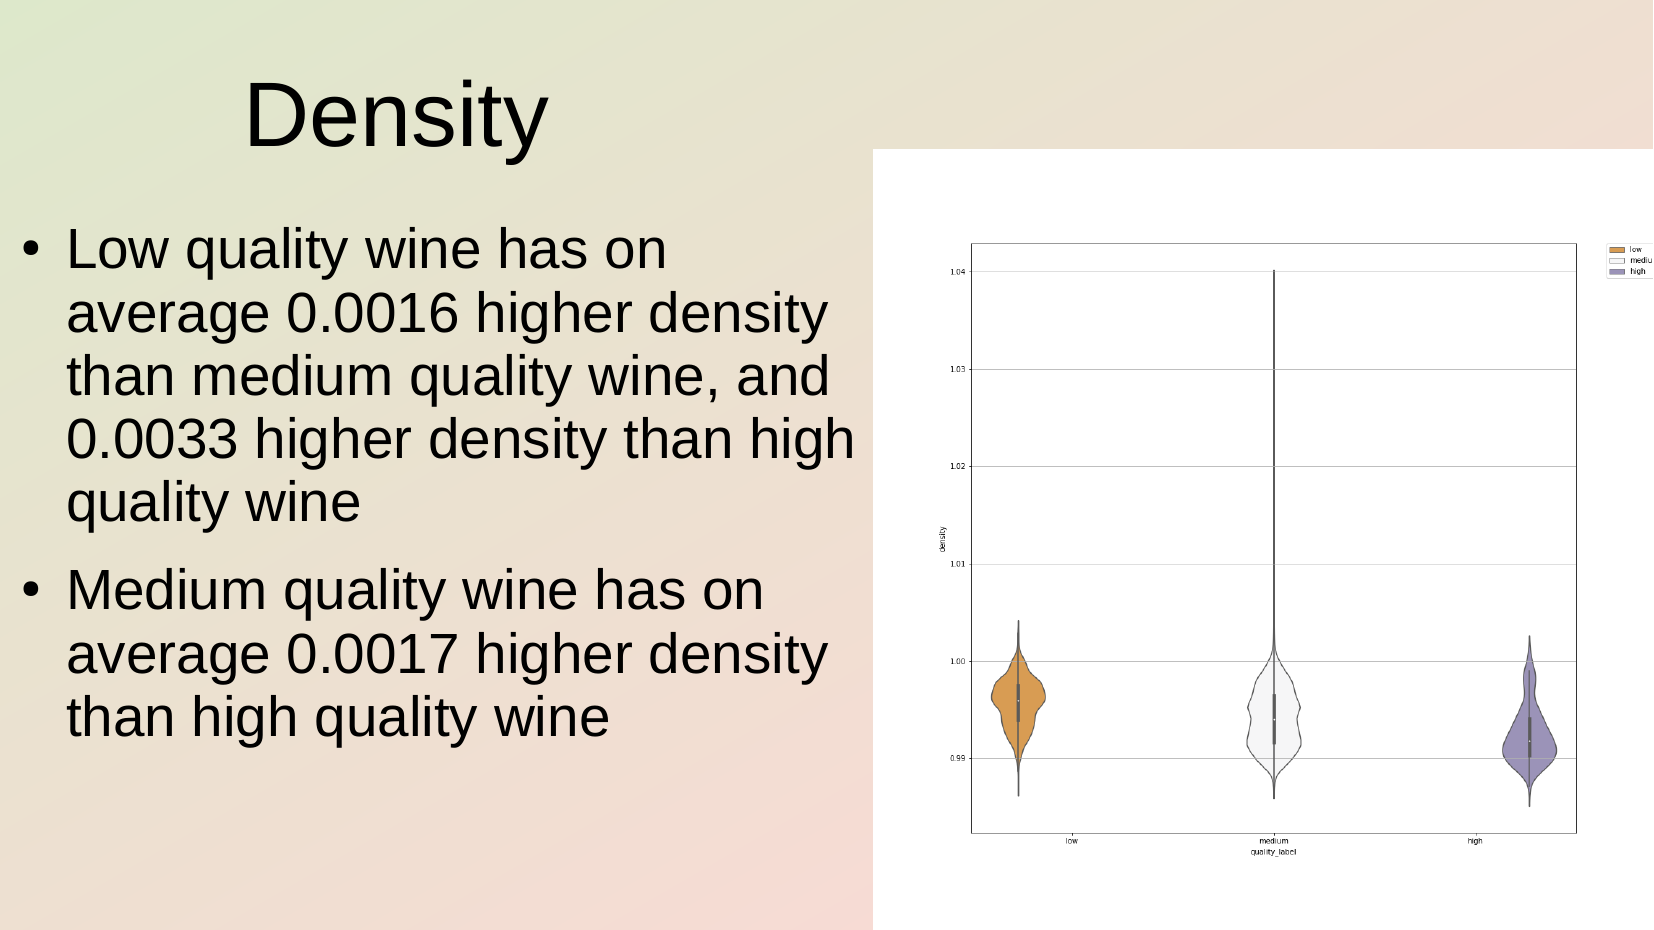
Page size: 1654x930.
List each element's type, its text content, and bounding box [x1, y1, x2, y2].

list Low quality wine has on average 0.0016 higher density than medium quality wine, and 0.0033 higher density than high quality wine Medium quality wine has on average 0.0017 higher density than high quality wine [5, 217, 863, 757]
picture [873, 149, 1653, 930]
title Density [5, 37, 788, 193]
